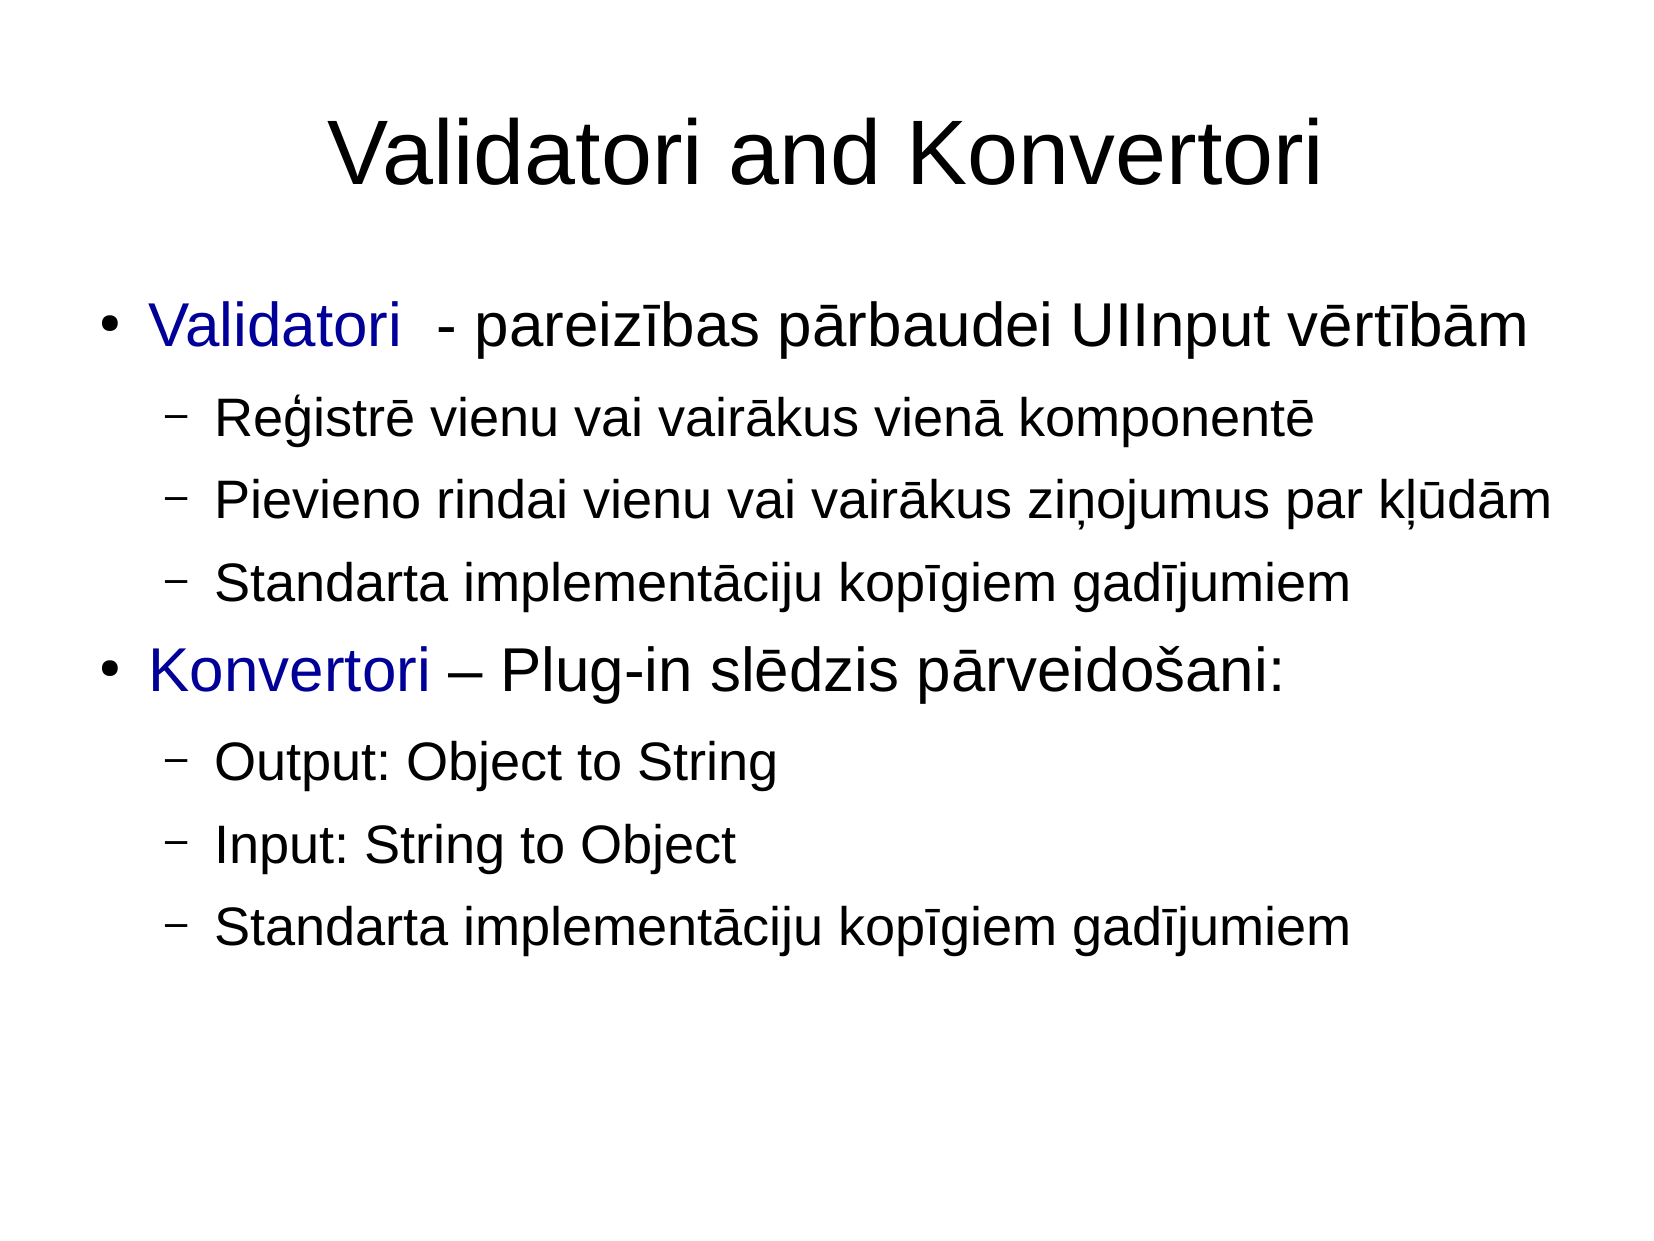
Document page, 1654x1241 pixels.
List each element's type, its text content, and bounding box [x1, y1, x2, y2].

list Validatori - pareizības pārbaudei UIInput vērtībām Reģistrē vienu vai vairākus vienā komponentē Pievieno rindai vienu vai vairākus ziņojumus par kļūdām Standarta implementāciju kopīgiem gadījumiem Konvertori – Plug-in slēdzis pārveidošani: Output: Object to String Input: String to Object Standarta implementāciju kopīgiem gadījumiem [82, 290, 1571, 1010]
title Validatori and Konvertori [82, 49, 1571, 257]
